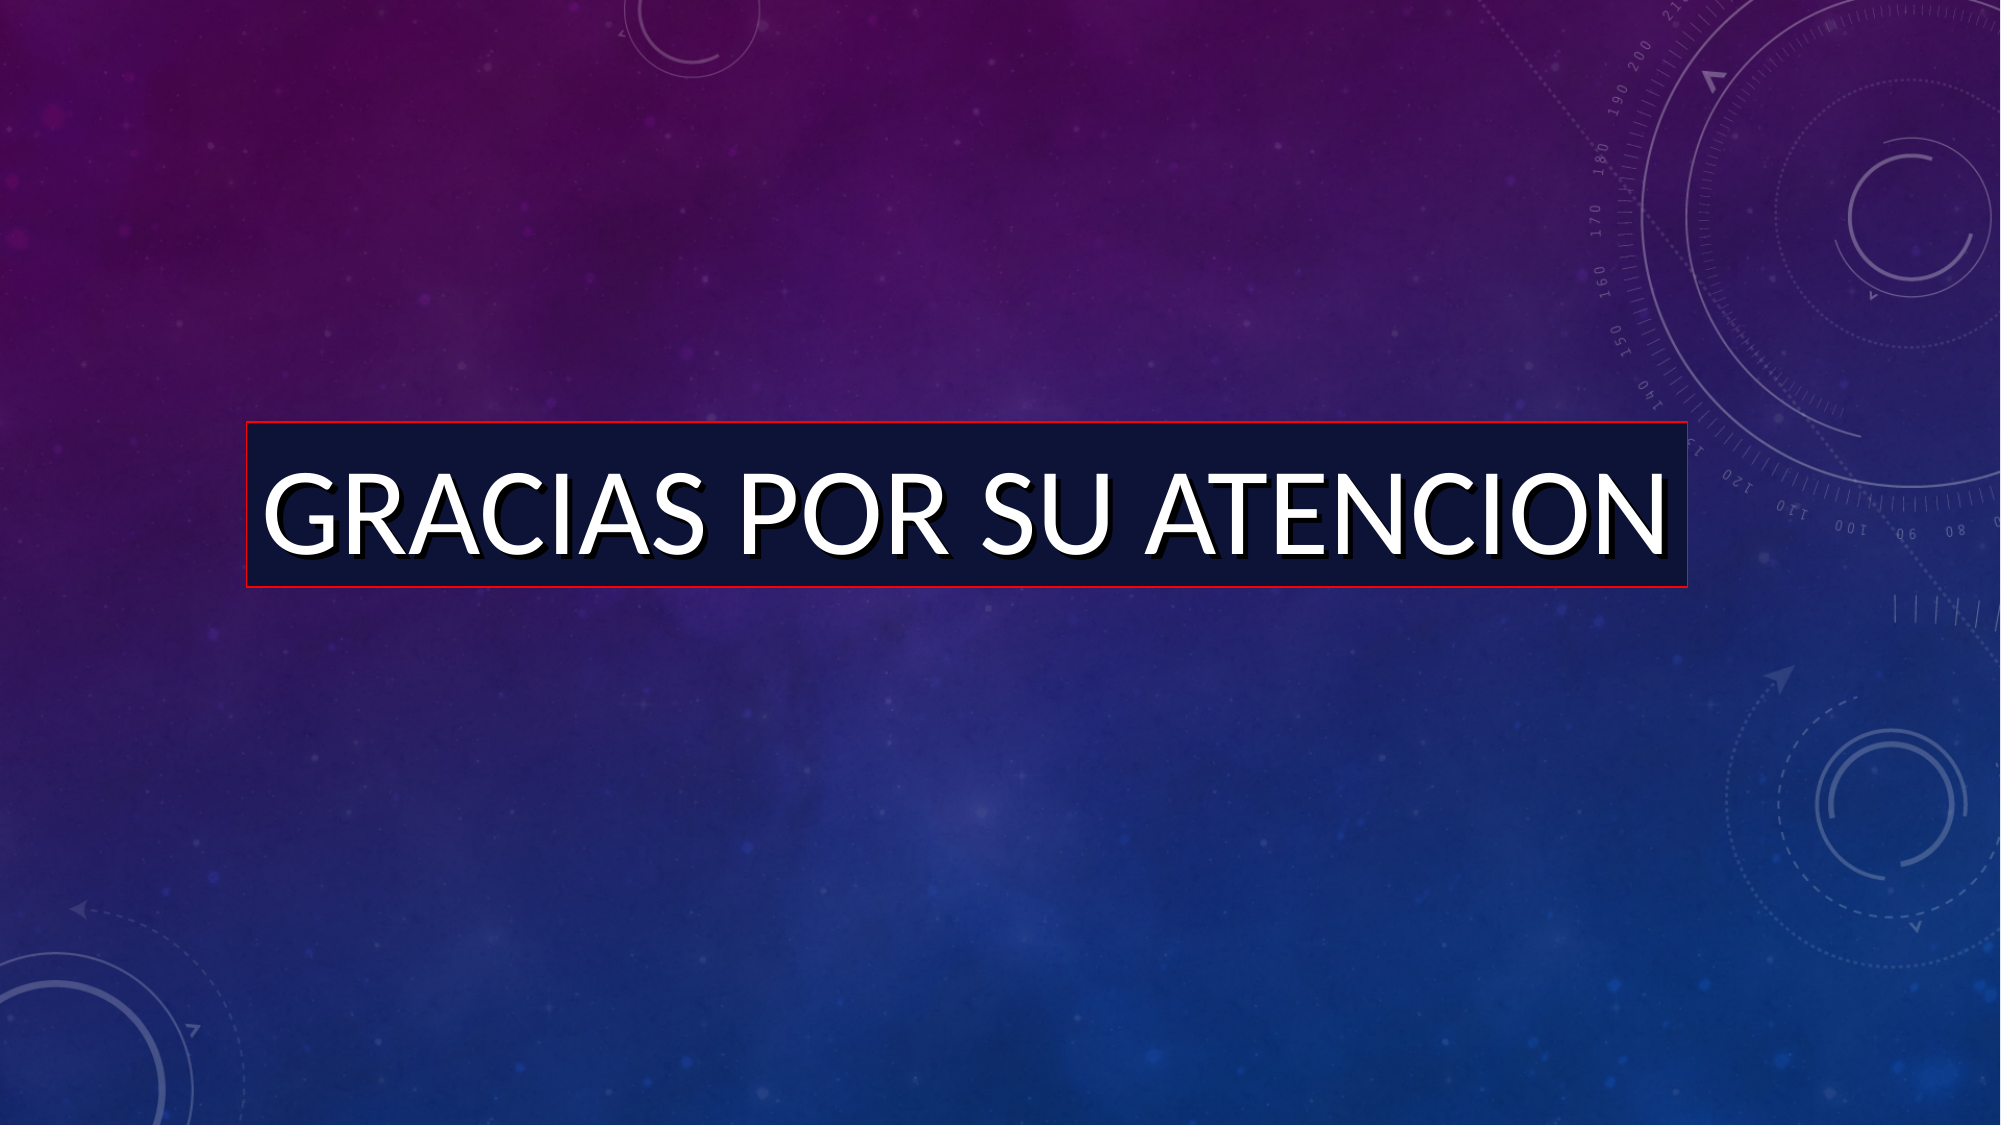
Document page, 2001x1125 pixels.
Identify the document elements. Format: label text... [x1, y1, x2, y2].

text_box GRACIAS POR SU ATENCION [247, 422, 1687, 587]
